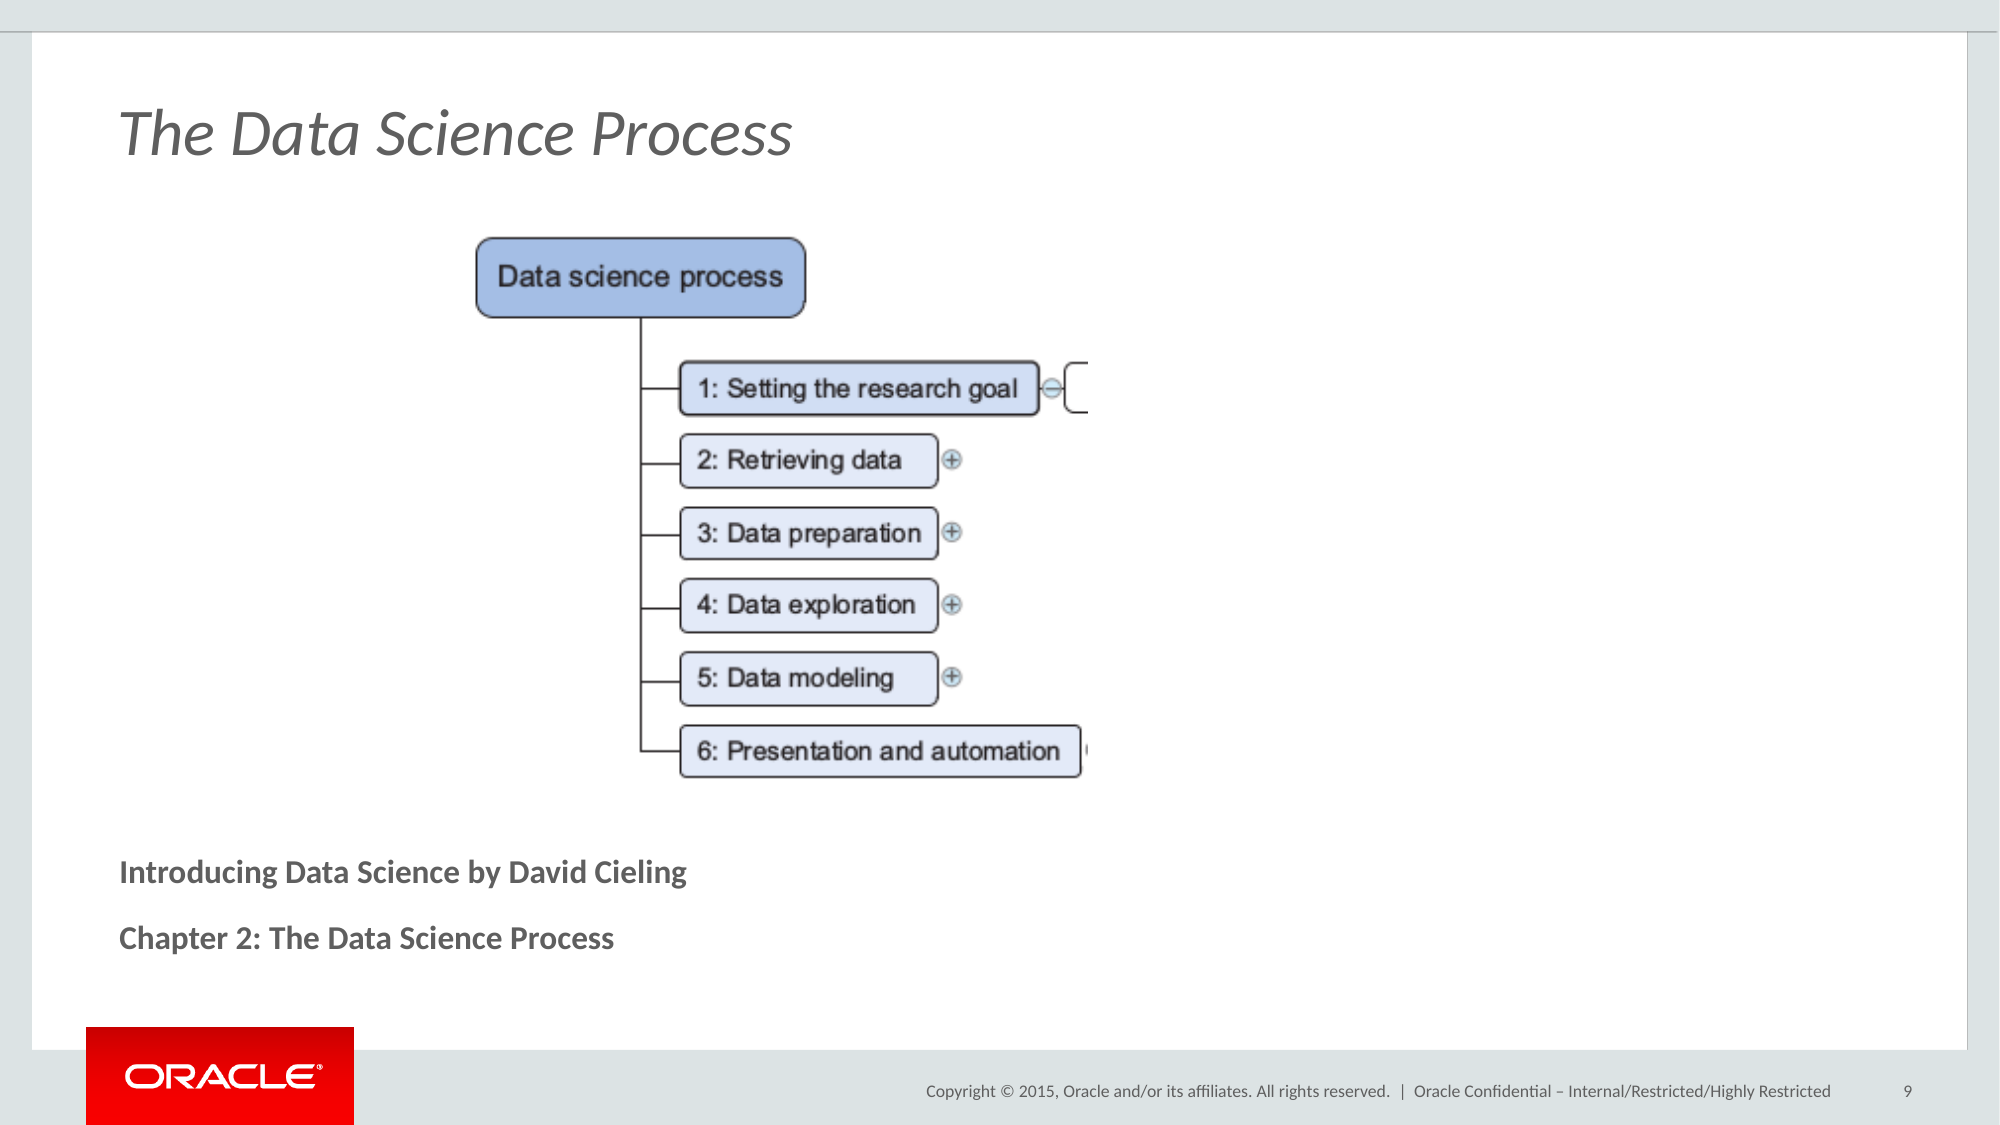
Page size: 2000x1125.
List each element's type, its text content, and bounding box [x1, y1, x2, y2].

footer Oracle Confidential – Internal/Restricted/Highly Restricted [1414, 1075, 1849, 1106]
picture [86, 1027, 354, 1125]
list Introducing Data Science by David Cieling Chapter 2: The Data Science Process [119, 855, 1756, 1005]
slide_number <number> [1849, 1075, 1913, 1106]
title The Data Science Process [117, 104, 1861, 172]
picture [375, 198, 1088, 826]
